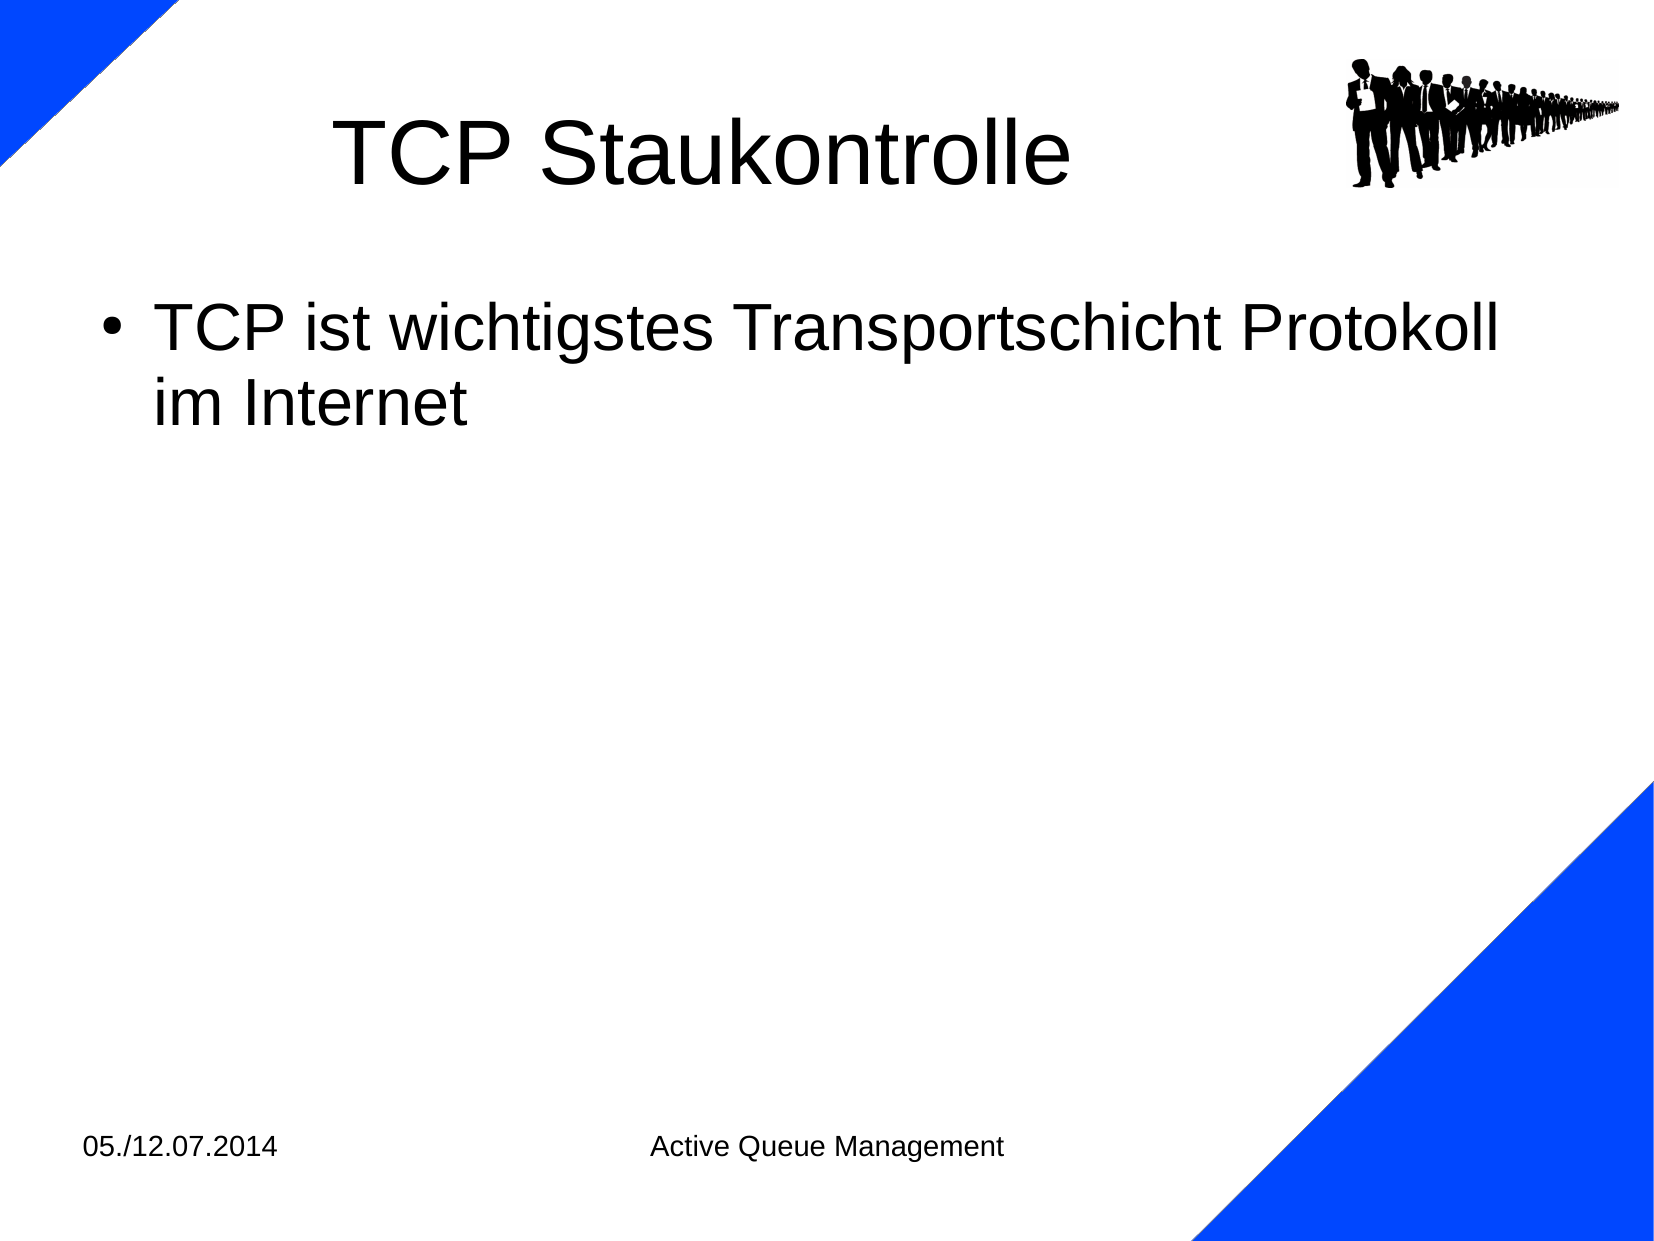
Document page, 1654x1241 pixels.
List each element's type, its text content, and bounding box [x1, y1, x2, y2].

list TCP ist wichtigstes Transportschicht Protokoll im Internet [82, 290, 1571, 1010]
title TCP Staukontrolle [82, 49, 1323, 257]
picture [1346, 59, 1619, 188]
